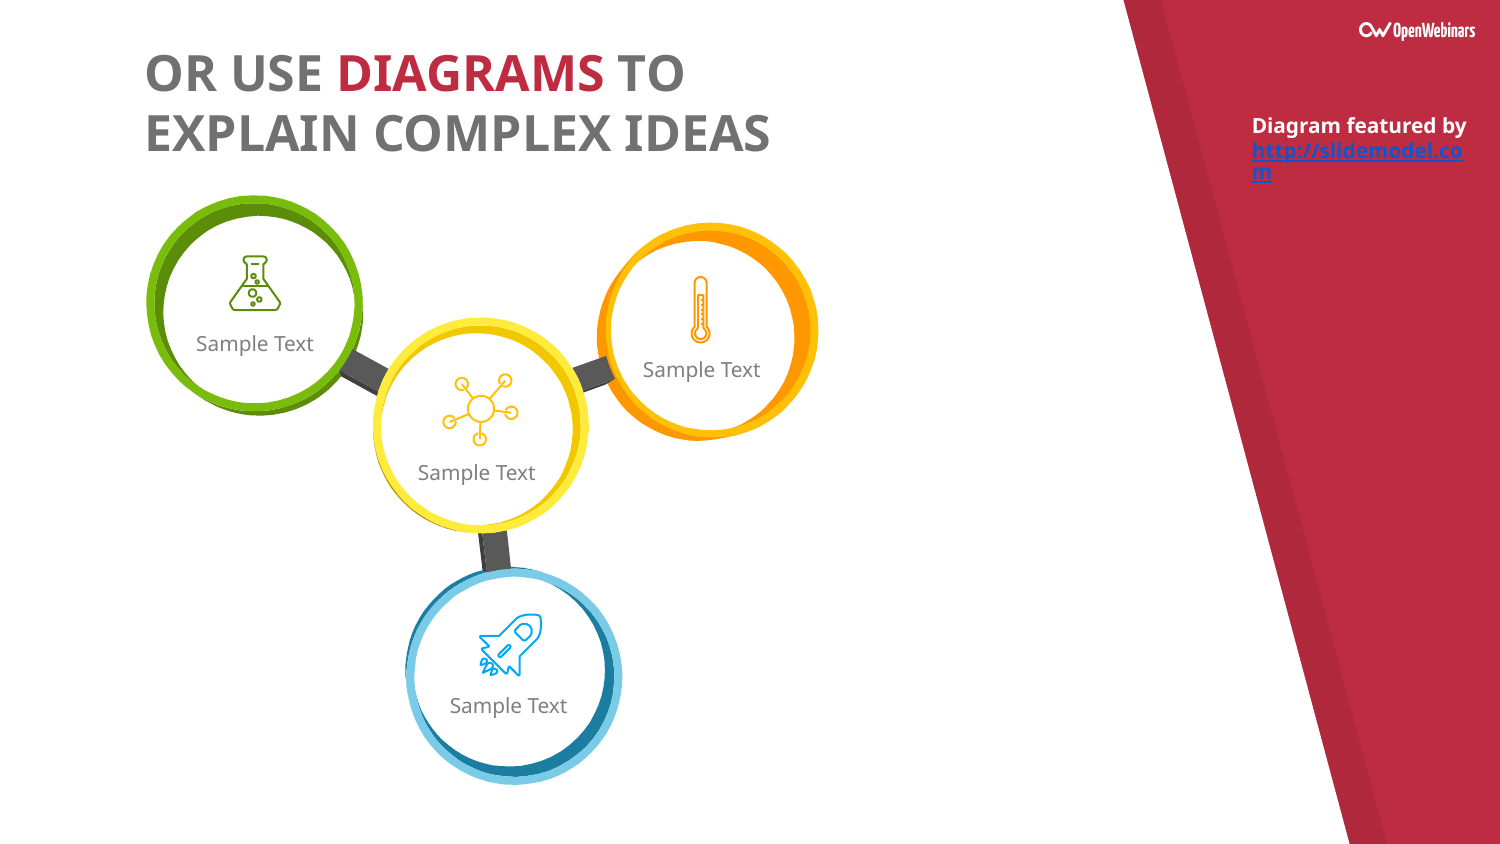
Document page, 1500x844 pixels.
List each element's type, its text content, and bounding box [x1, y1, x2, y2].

text_box Sample Text [424, 685, 593, 729]
text_box Diagram featured by http://slidemodel.com [1236, 101, 1485, 178]
text_box [146, 195, 819, 785]
text_box Sample Text [617, 349, 786, 394]
title OR USE DIAGRAMS TO EXPLAIN COMPLEX IDEAS [129, 109, 918, 177]
text_box Sample Text [170, 322, 340, 367]
text_box Sample Text [392, 452, 561, 496]
picture [1359, 22, 1475, 41]
